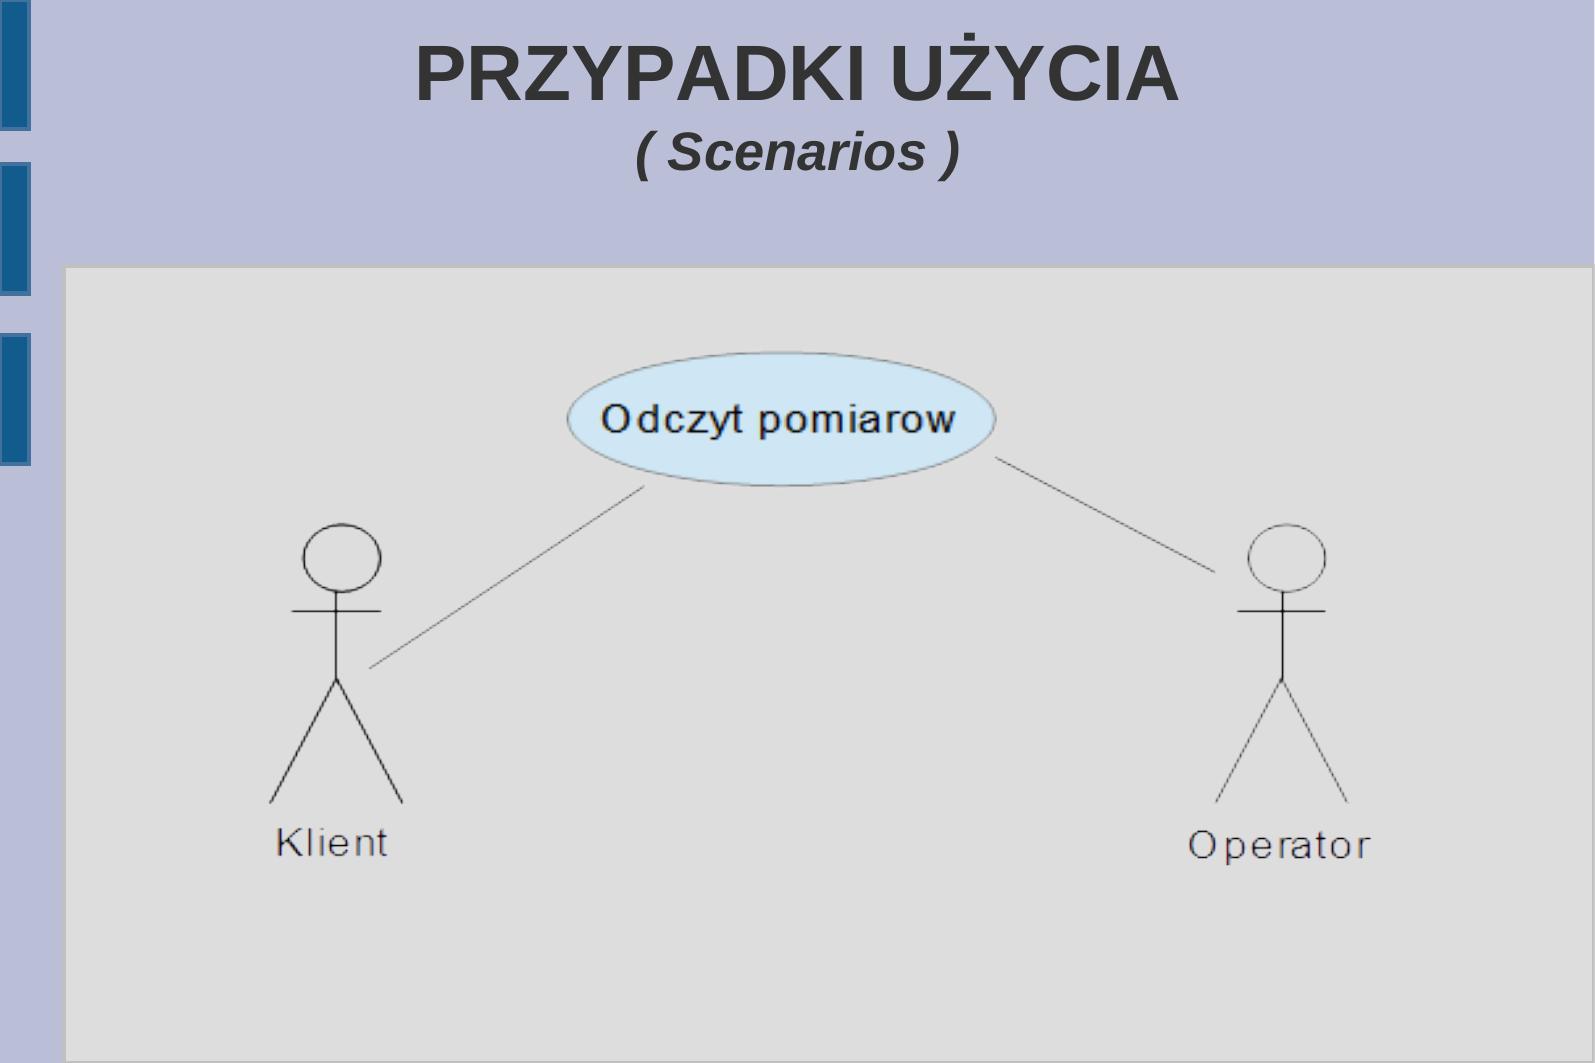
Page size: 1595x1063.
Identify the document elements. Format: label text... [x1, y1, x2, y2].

picture [171, 259, 1424, 1052]
title PRZYPADKI UŻYCIA ( Scenarios ) [117, 13, 1479, 191]
